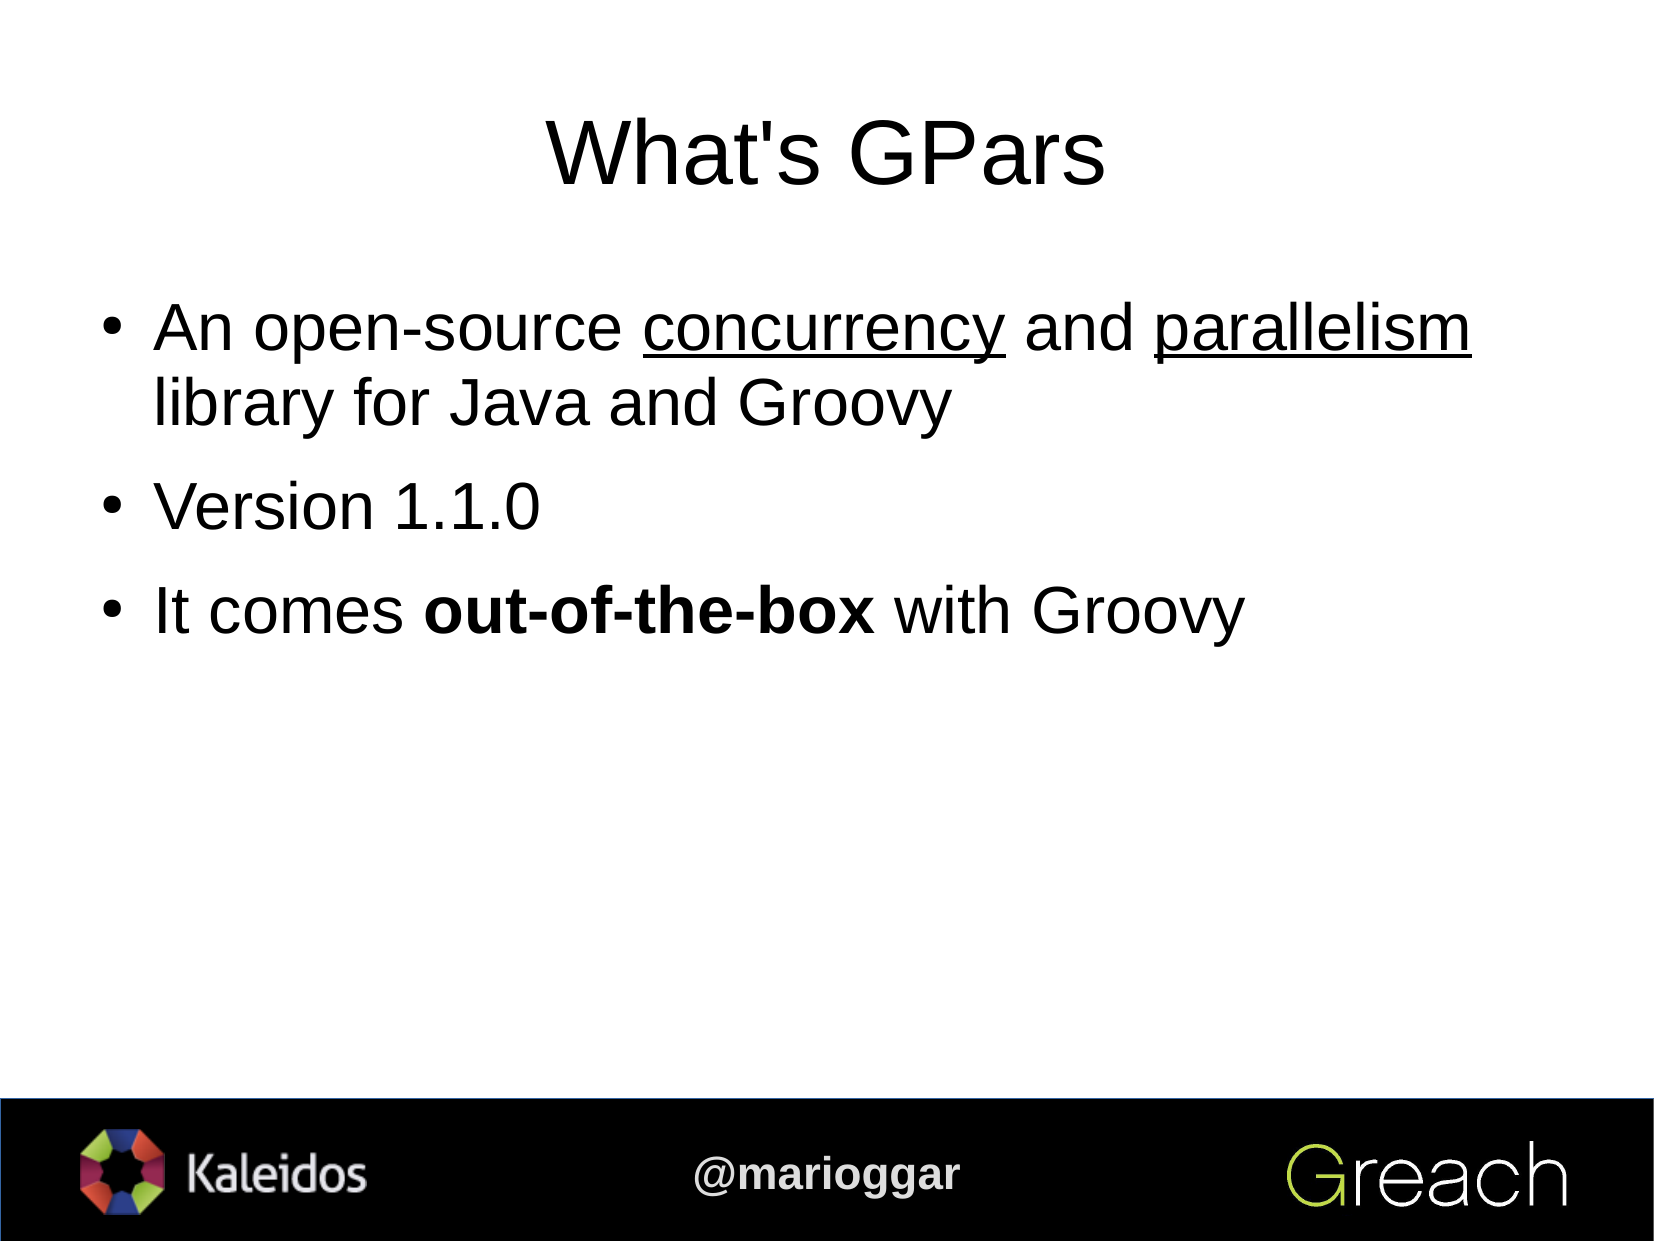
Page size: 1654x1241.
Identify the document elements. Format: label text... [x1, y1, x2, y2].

title What's GPars [82, 49, 1571, 257]
list An open-source concurrency and parallelism library for Java and Groovy Version 1.1.0 It comes out-of-the-box with Groovy [82, 290, 1571, 1010]
picture [1287, 1141, 1571, 1216]
picture [80, 1129, 367, 1215]
